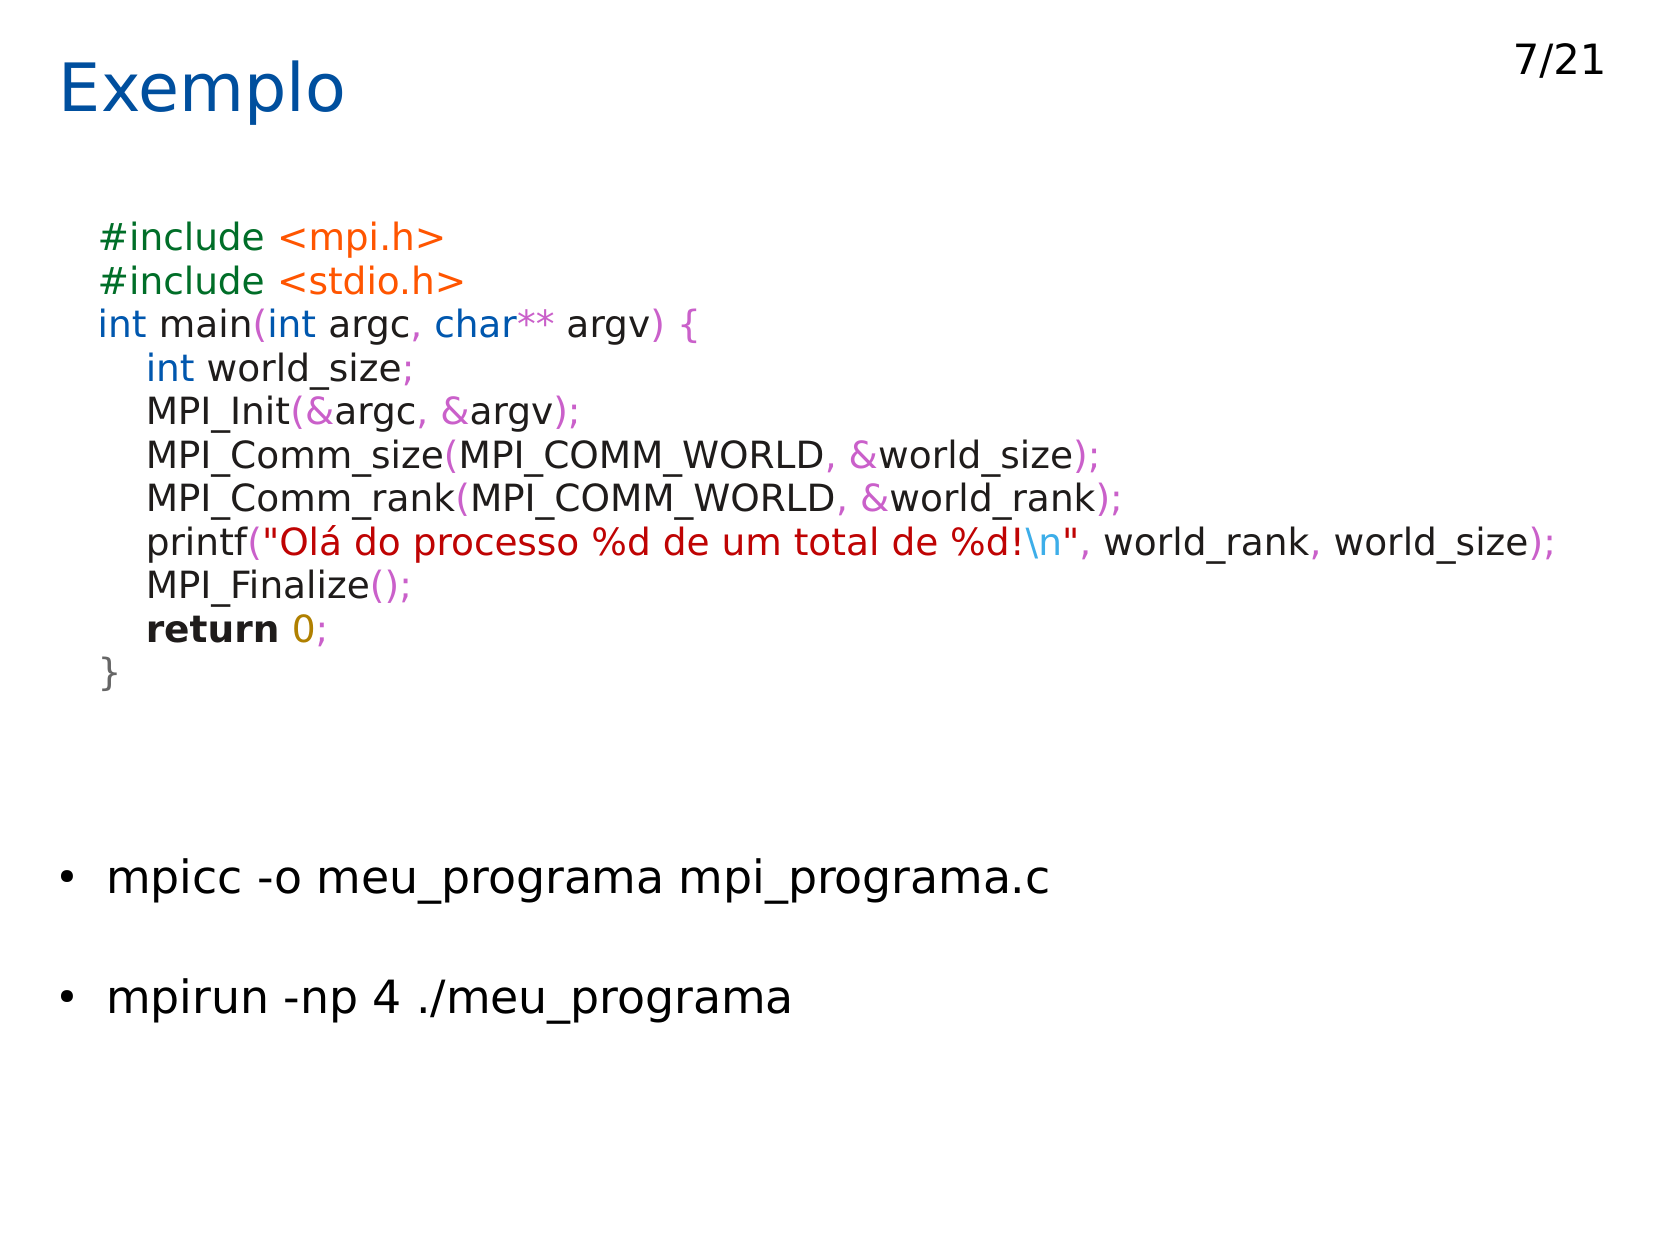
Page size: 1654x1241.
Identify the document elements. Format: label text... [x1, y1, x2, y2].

list mpicc -o meu_programa mpi_programa.c mpirun -np 4 ./meu_programa [59, 842, 1595, 1211]
title Exemplo [59, 29, 1506, 148]
text_box #include <mpi.h> #include <stdio.h> int main(int argc, char** argv) { int world_size; MPI_Init(&argc, &argv); MPI_Comm_size(MPI_COMM_WORLD, &world_size); MPI_Comm_rank(MPI_COMM_WORLD, &world_rank); printf("Olá do processo %d de um total de %d!\n", world_rank, world_size); MPI_Finalize(); return 0; } [83, 208, 1591, 746]
